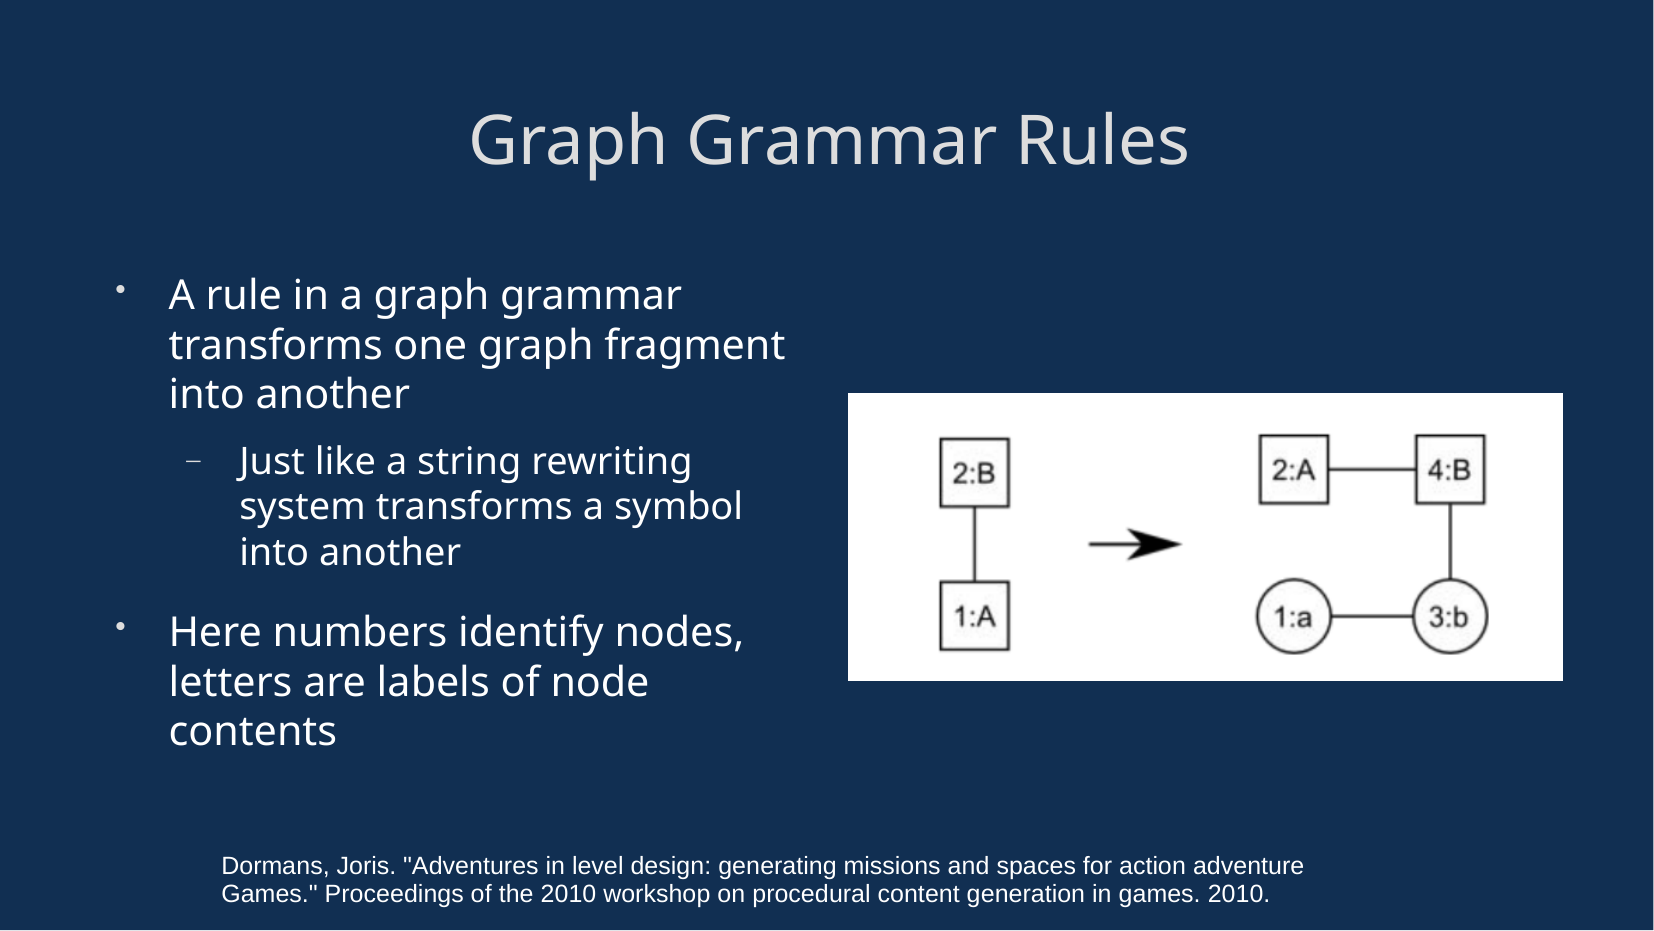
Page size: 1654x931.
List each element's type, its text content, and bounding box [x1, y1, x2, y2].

list A rule in a graph grammar transforms one graph fragment into another Just like a string rewriting system transforms a symbol into another Here numbers identify nodes, letters are labels of node contents [97, 268, 813, 806]
text_box Dormans, Joris. "Adventures in level design: generating missions and spaces for action adventure Games." Proceedings of the 2010 workshop on procedural content generation in games. 2010. [206, 844, 1322, 916]
picture [848, 393, 1563, 682]
title Graph Grammar Rules [97, 56, 1563, 220]
